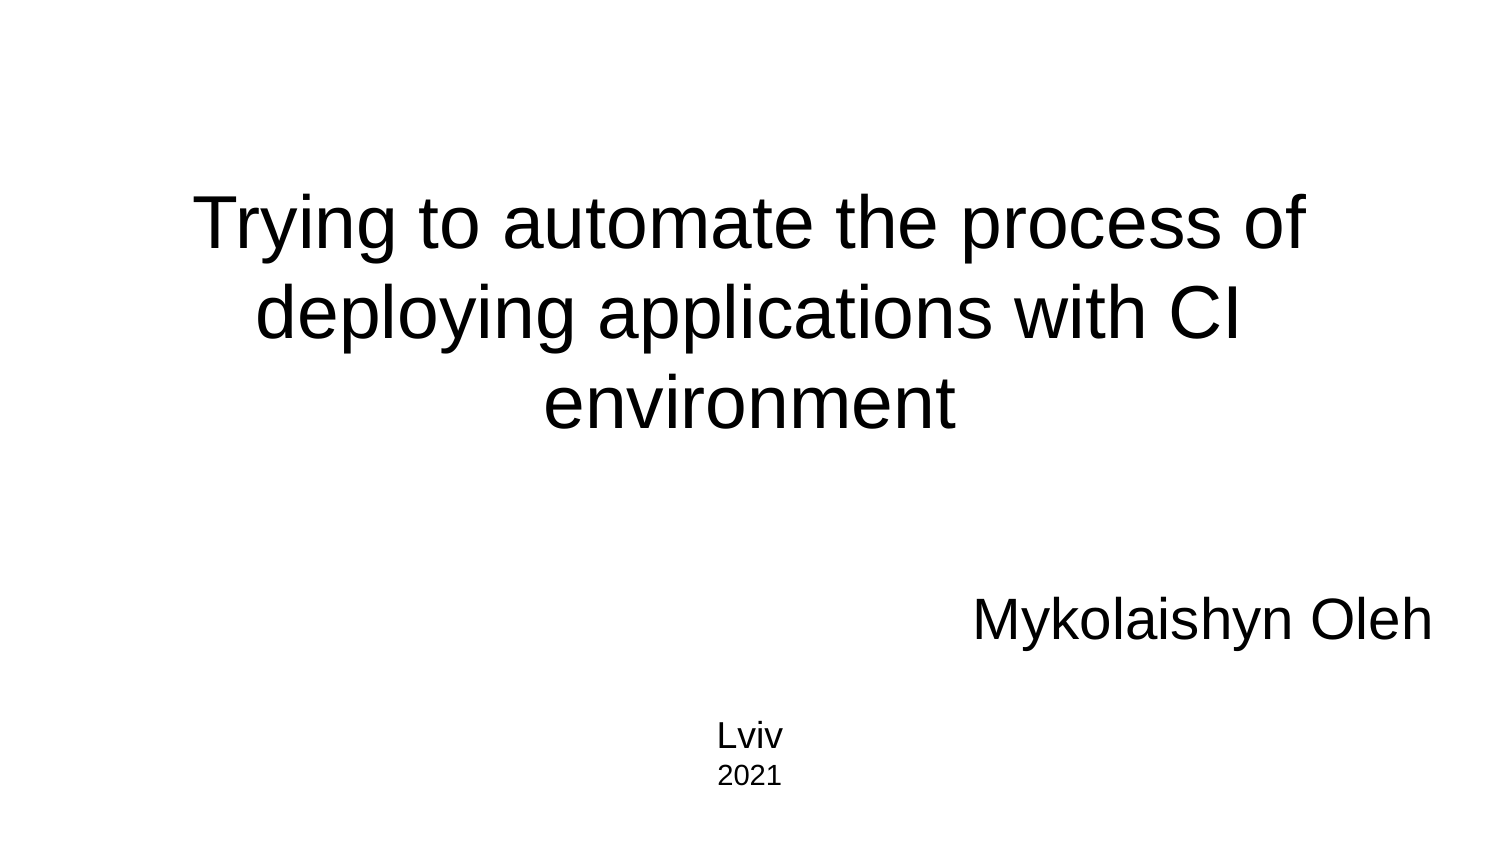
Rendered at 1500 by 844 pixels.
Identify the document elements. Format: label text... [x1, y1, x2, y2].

text_box Mykolaishyn Oleh [51, 565, 1449, 696]
text_box Trying to automate the process of deploying applications with CI environment [51, 122, 1449, 459]
text_box Lviv 2021 [569, 695, 931, 816]
